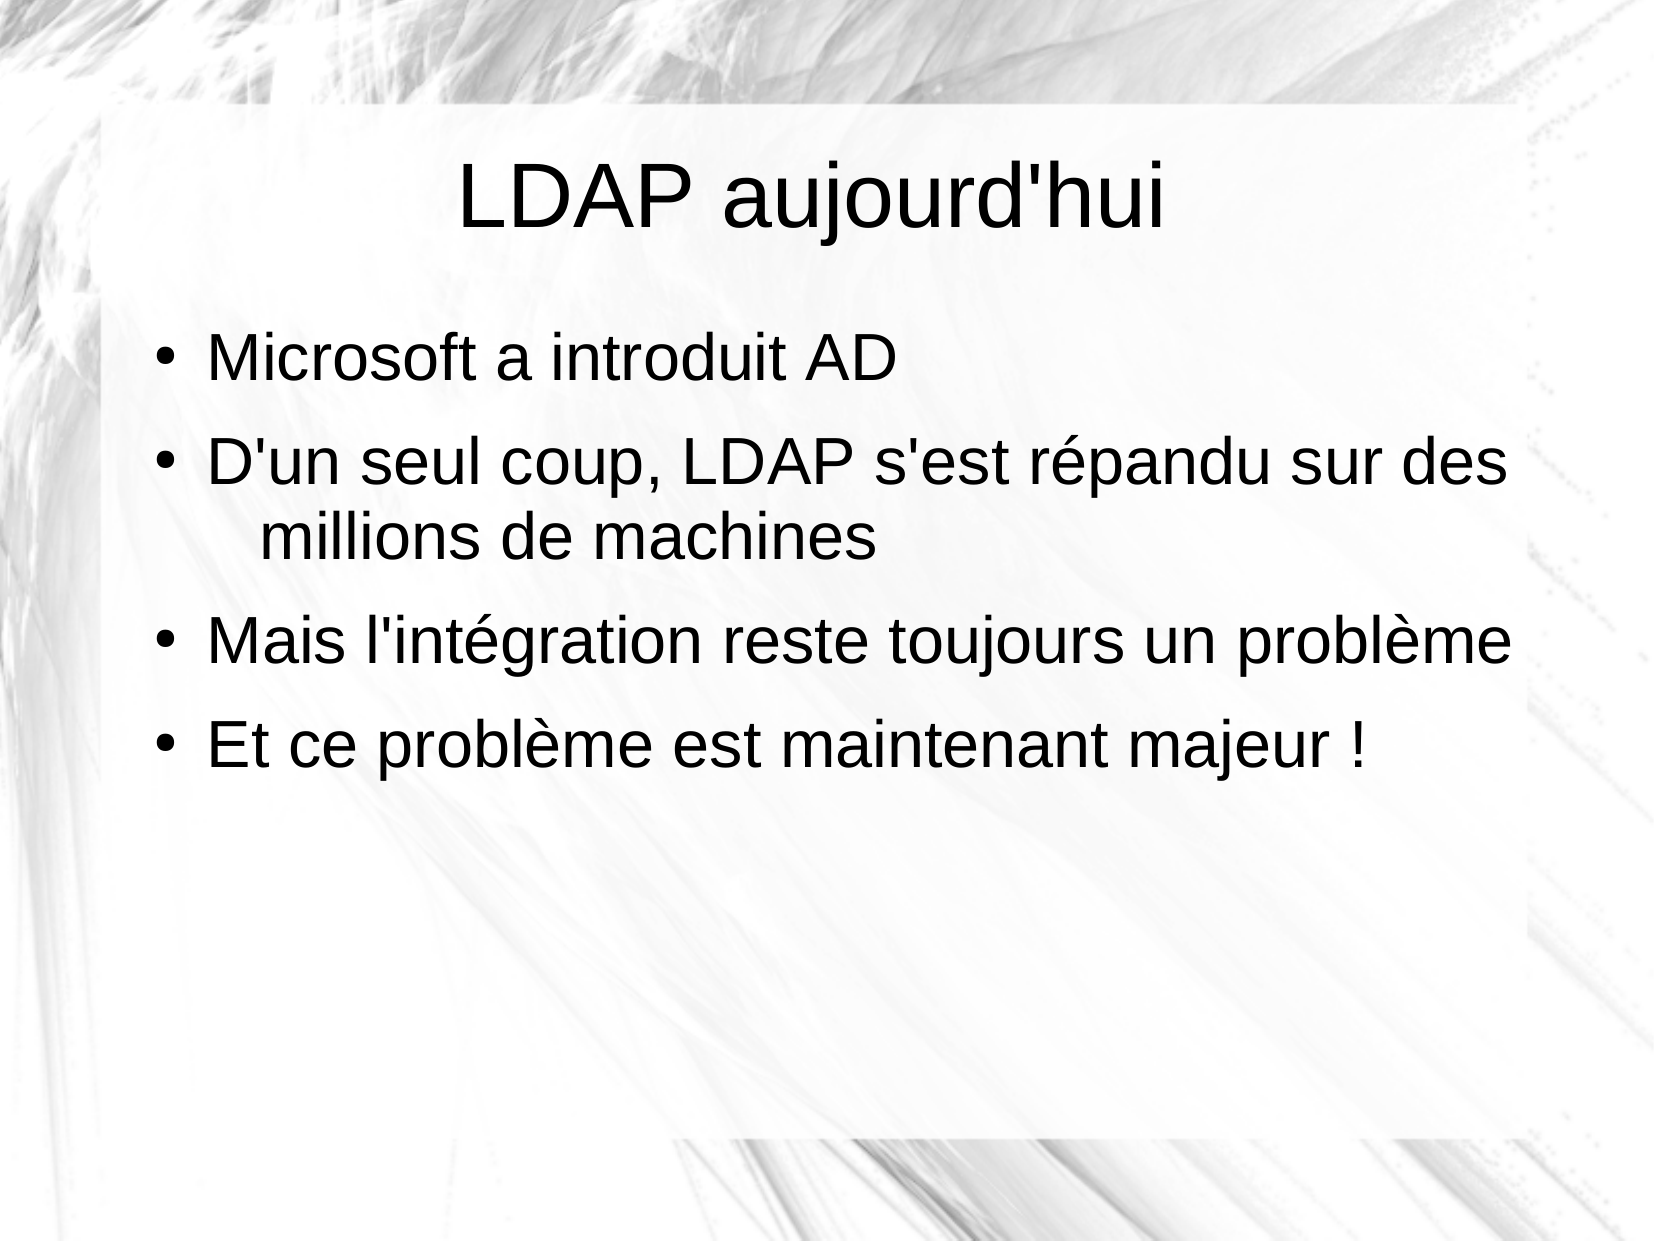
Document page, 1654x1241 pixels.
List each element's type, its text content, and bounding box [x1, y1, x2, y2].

list Microsoft a introduit AD D'un seul coup, LDAP s'est répandu sur des millions de machines Mais l'intégration reste toujours un problème Et ce problème est maintenant majeur ! [118, 319, 1571, 931]
title LDAP aujourd'hui [118, 119, 1506, 273]
picture [0, 0, 1654, 1241]
